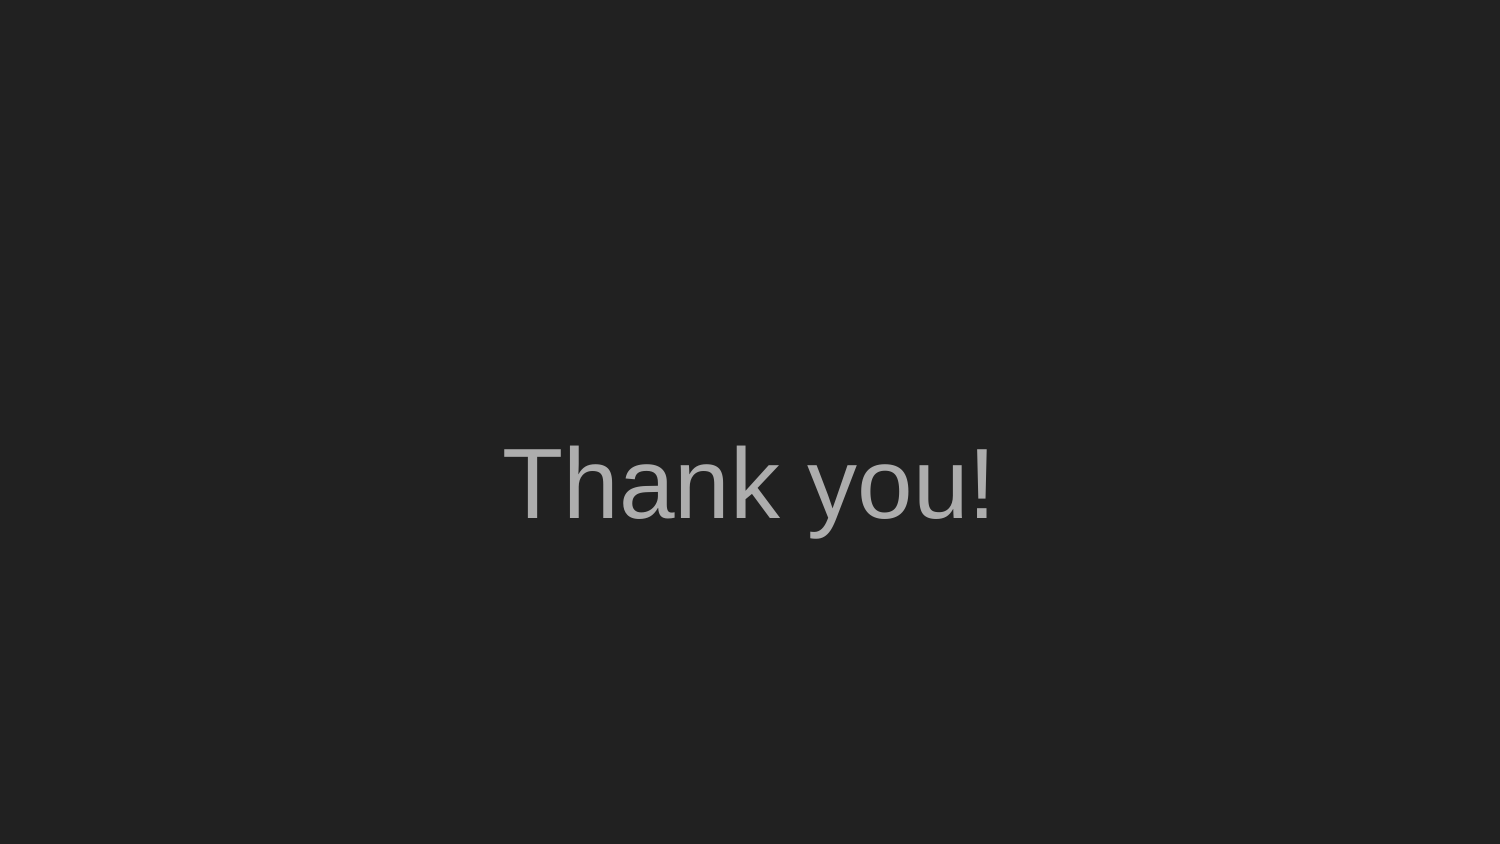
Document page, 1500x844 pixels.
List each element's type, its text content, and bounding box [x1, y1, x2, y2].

list Thank you! [51, 189, 1449, 750]
